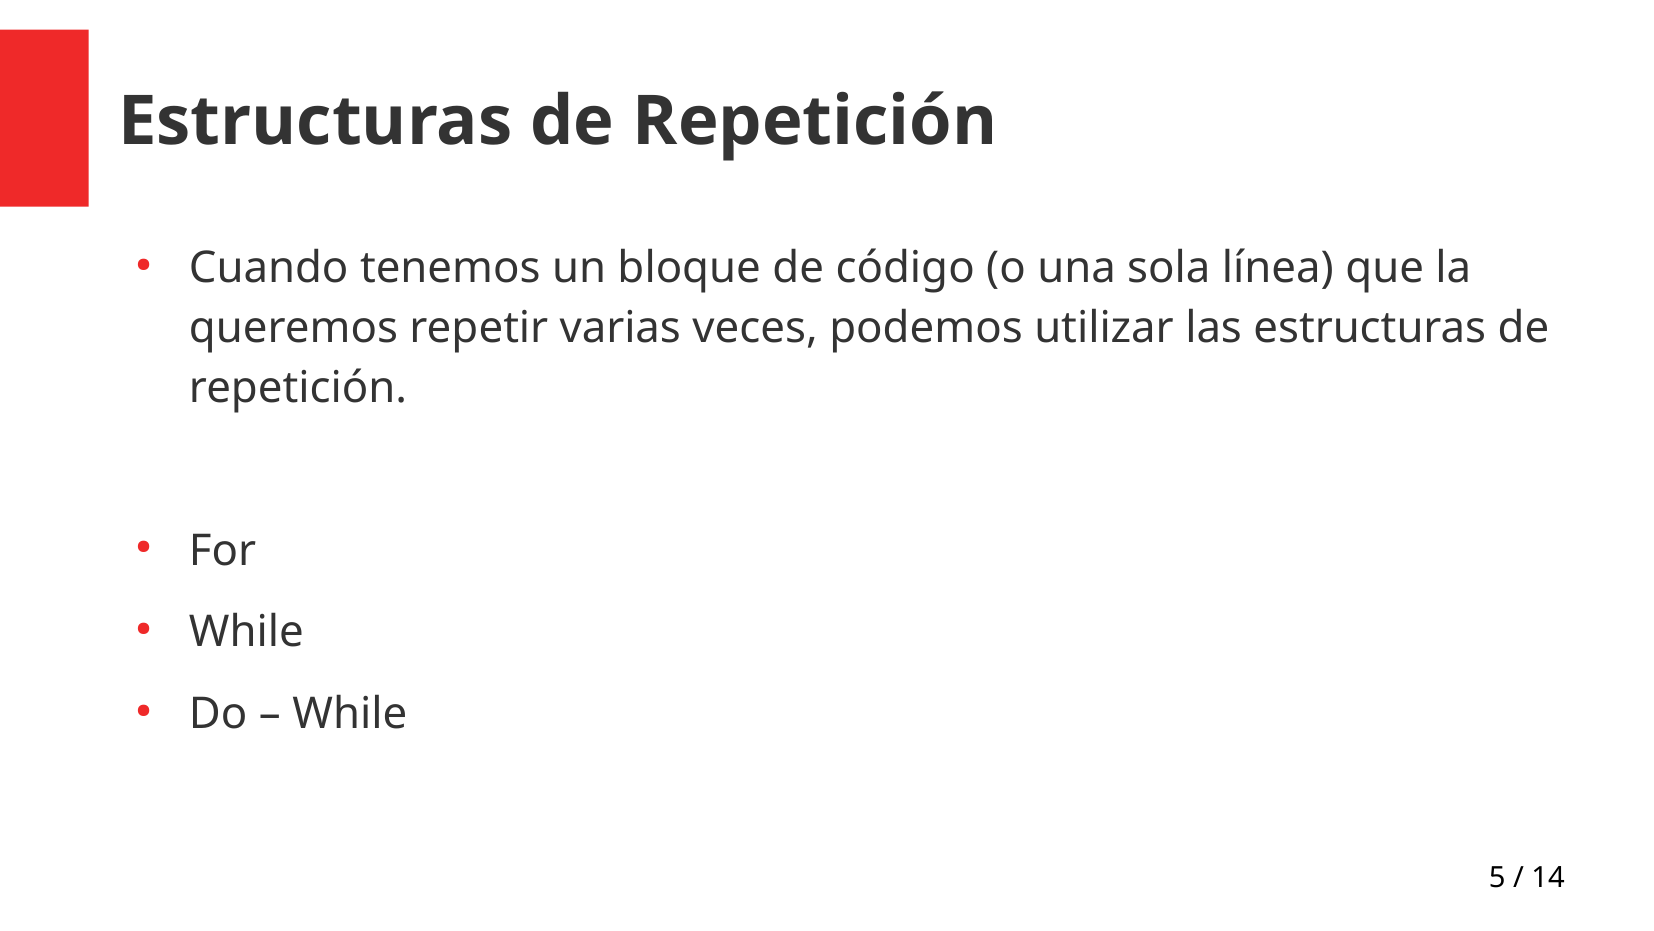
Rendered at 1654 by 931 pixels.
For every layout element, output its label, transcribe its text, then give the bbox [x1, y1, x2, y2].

list Cuando tenemos un bloque de código (o una sola línea) que la queremos repetir varias veces, podemos utilizar las estructuras de repetición. For While Do – While [118, 236, 1595, 798]
title Estructuras de Repetición [118, 29, 1595, 207]
